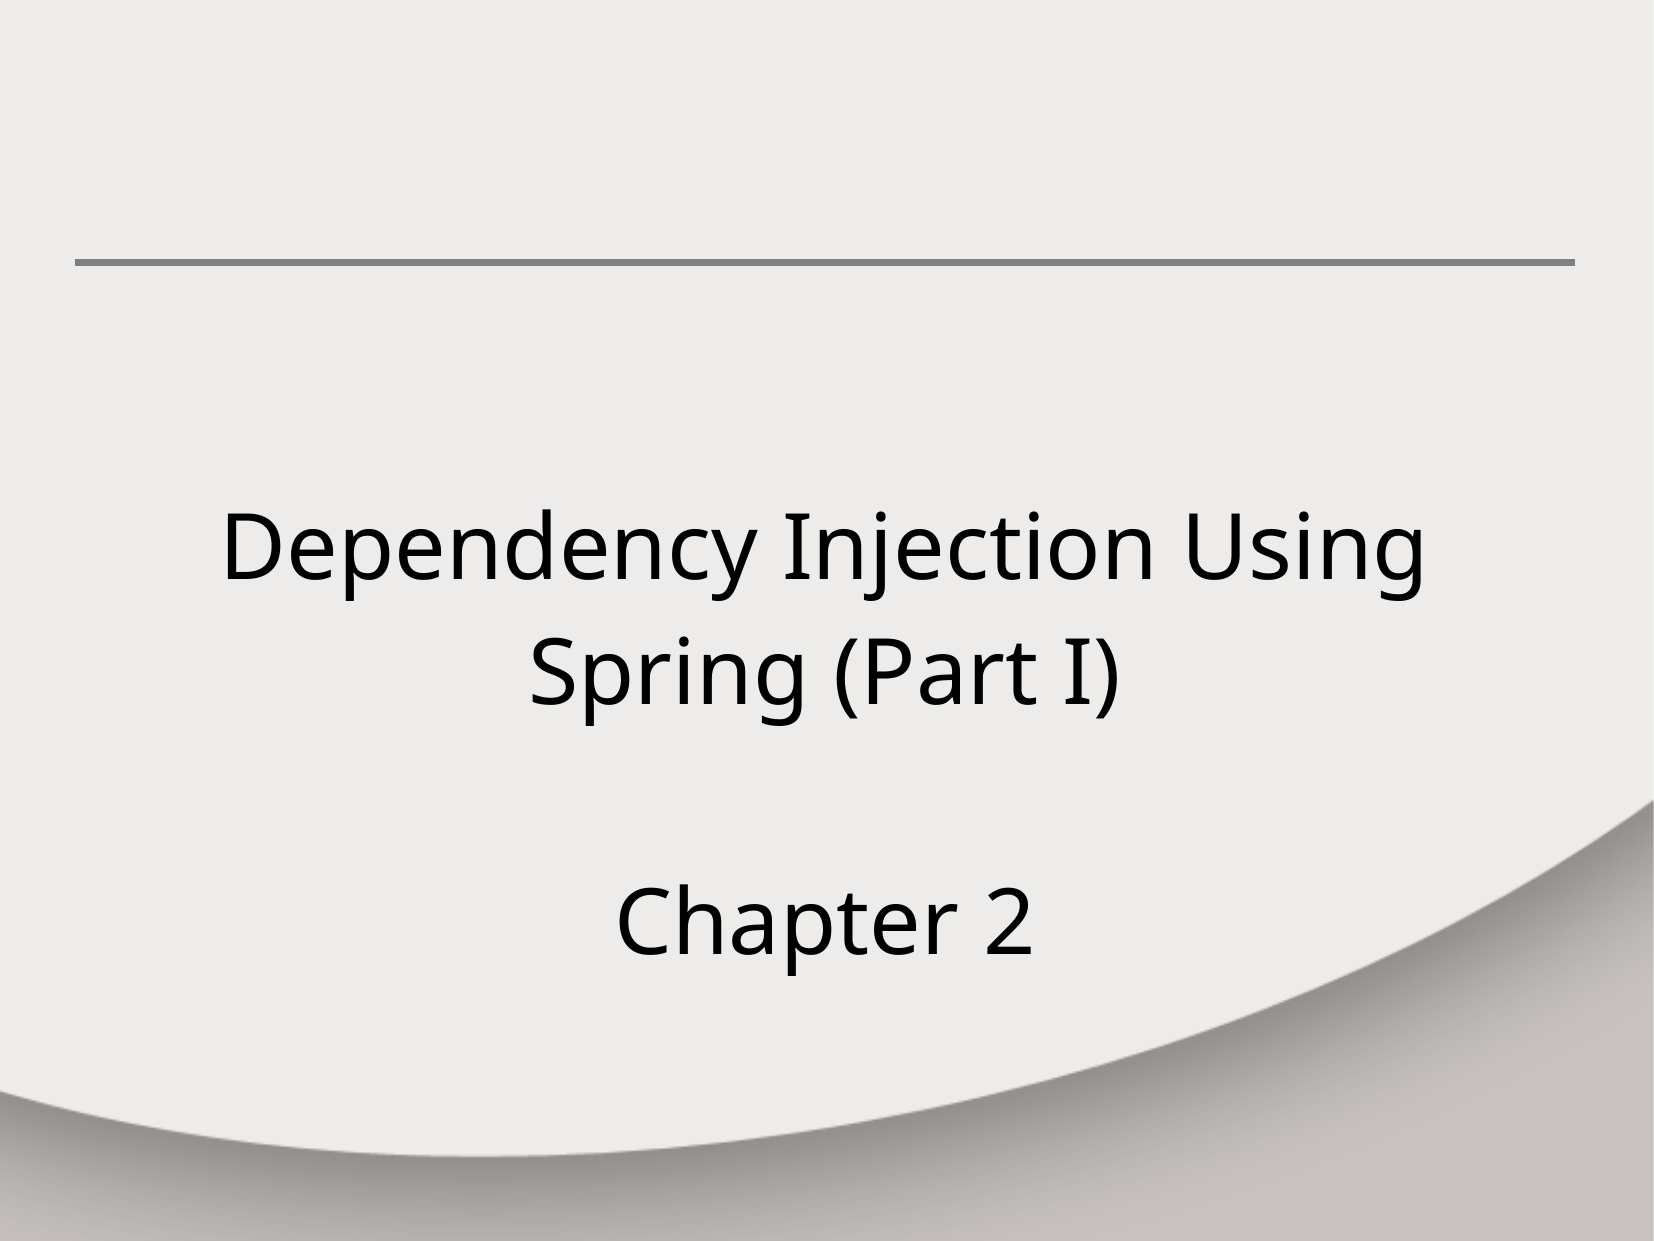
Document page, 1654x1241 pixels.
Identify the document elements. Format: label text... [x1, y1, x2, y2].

text_box Dependency Injection Using Spring (Part I) Chapter 2 [75, 300, 1576, 1163]
picture [0, 0, 1654, 1241]
